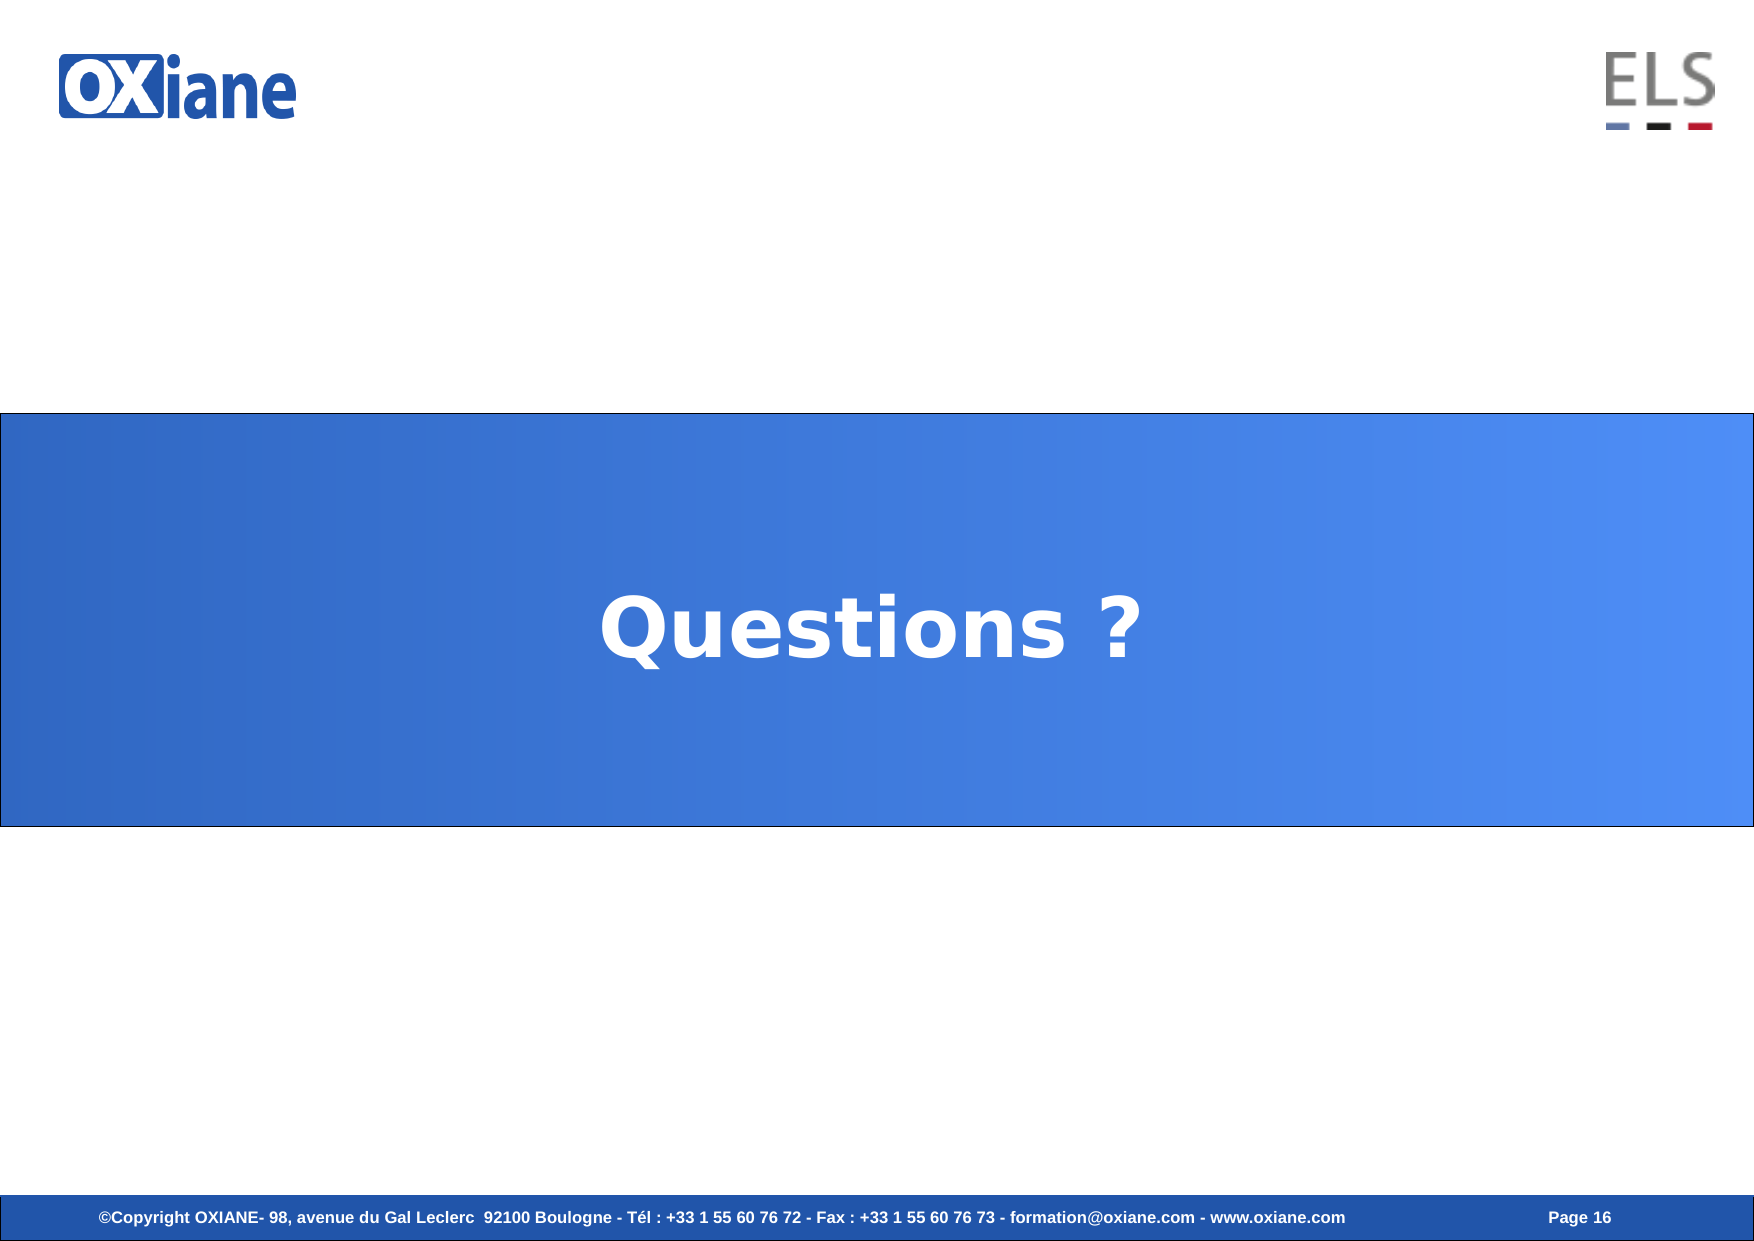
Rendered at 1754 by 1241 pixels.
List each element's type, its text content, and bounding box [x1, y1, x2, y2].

picture [59, 53, 296, 119]
picture [1606, 52, 1715, 130]
title Questions ? [82, 525, 1662, 733]
